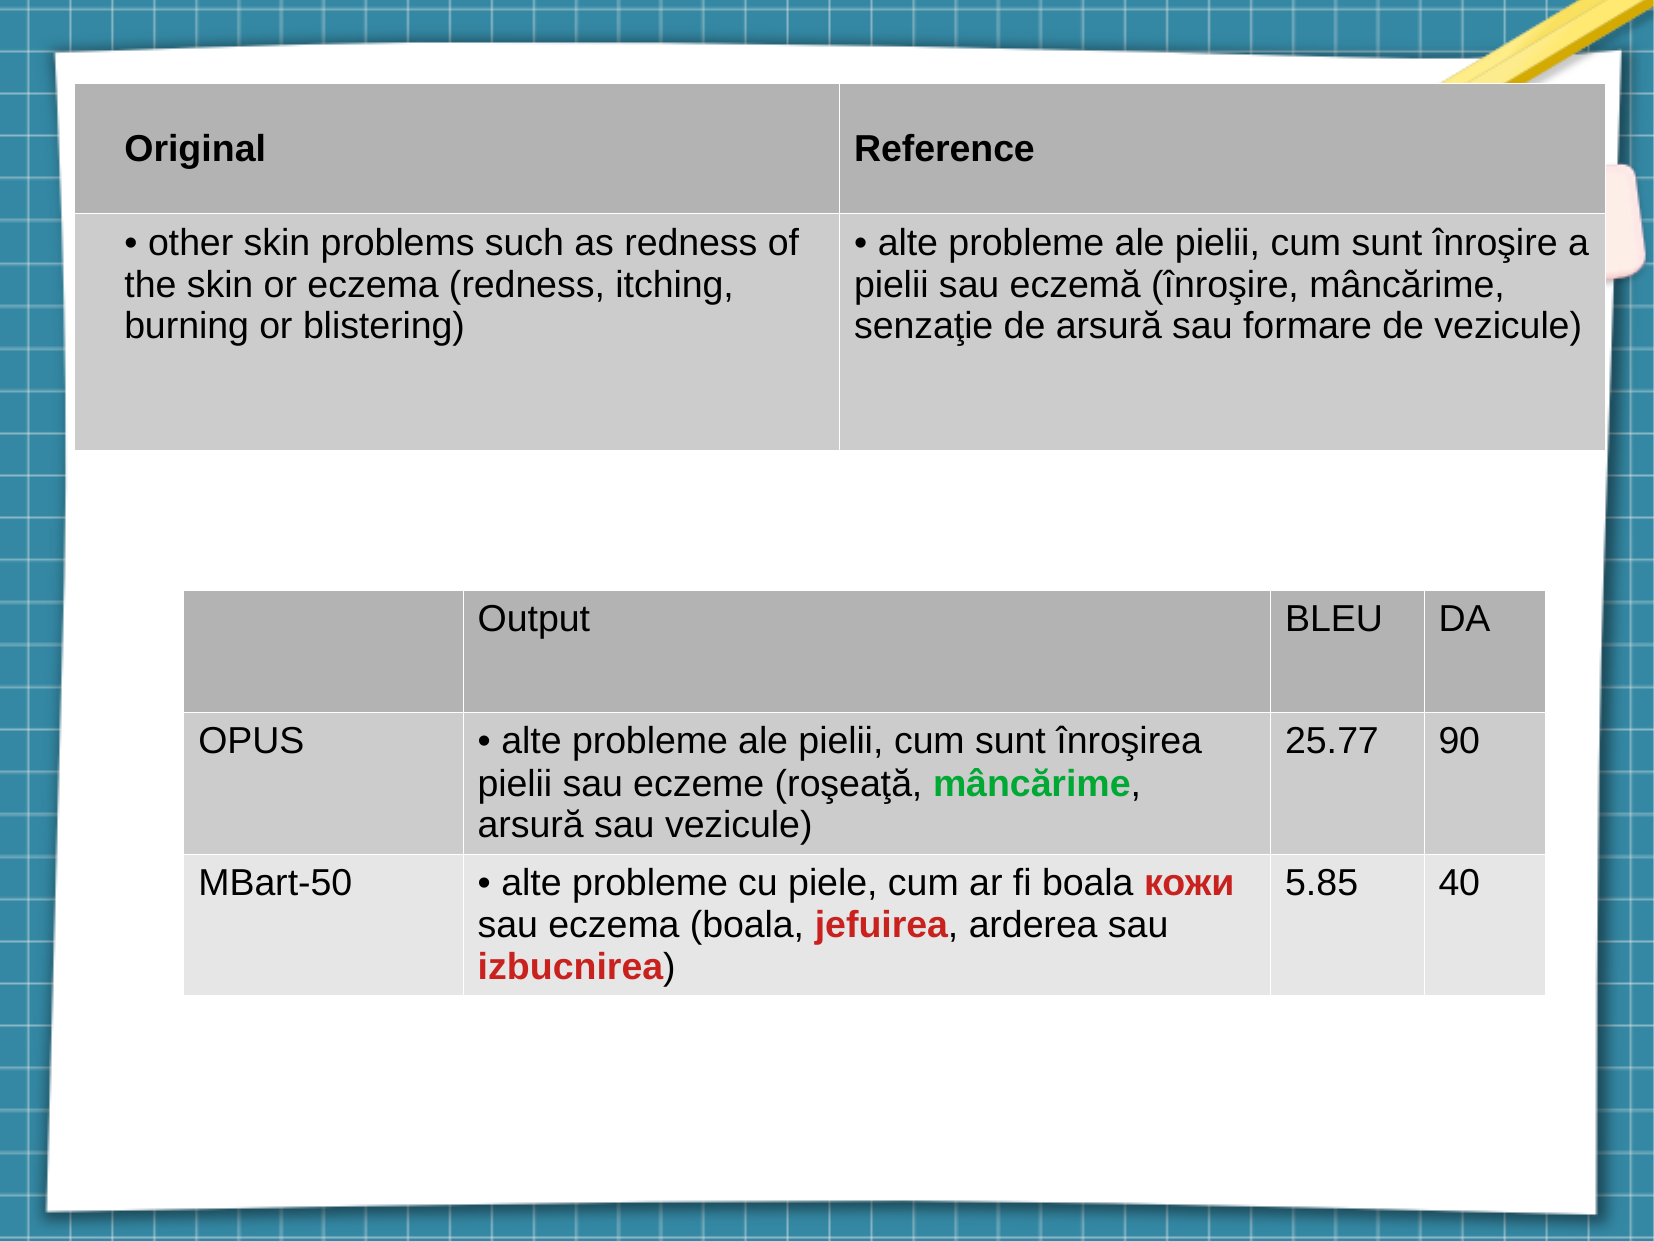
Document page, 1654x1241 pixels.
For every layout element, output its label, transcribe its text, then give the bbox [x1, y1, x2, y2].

table_cell MBart-50 [184, 855, 463, 995]
picture [0, 0, 1654, 1241]
table_header [184, 591, 463, 712]
table_cell • alte probleme cu piele, cum ar fi boala кожи sau eczema (boala, jefuirea, arderea sau izbucnirea) [464, 855, 1270, 995]
table_header Original [75, 84, 839, 213]
table_cell 90 [1425, 713, 1545, 854]
table_cell 5.85 [1271, 855, 1424, 995]
table_header Reference [840, 84, 1605, 213]
table_header DA [1425, 591, 1545, 712]
table_cell • alte probleme ale pielii, cum sunt înroşire a pielii sau eczemă (înroşire, mâncărime, senzaţie de arsură sau formare de vezicule) [840, 214, 1605, 450]
table_header Output [464, 591, 1270, 712]
table_cell 40 [1425, 855, 1545, 995]
table_cell 25.77 [1271, 713, 1424, 854]
table_cell OPUS [184, 713, 463, 854]
table_cell • other skin problems such as redness of the skin or eczema (redness, itching, burning or blistering) [75, 214, 839, 450]
table_header BLEU [1271, 591, 1424, 712]
table_cell • alte probleme ale pielii, cum sunt înroşirea pielii sau eczeme (roşeaţă, mâncărime, arsură sau vezicule) [464, 713, 1270, 854]
